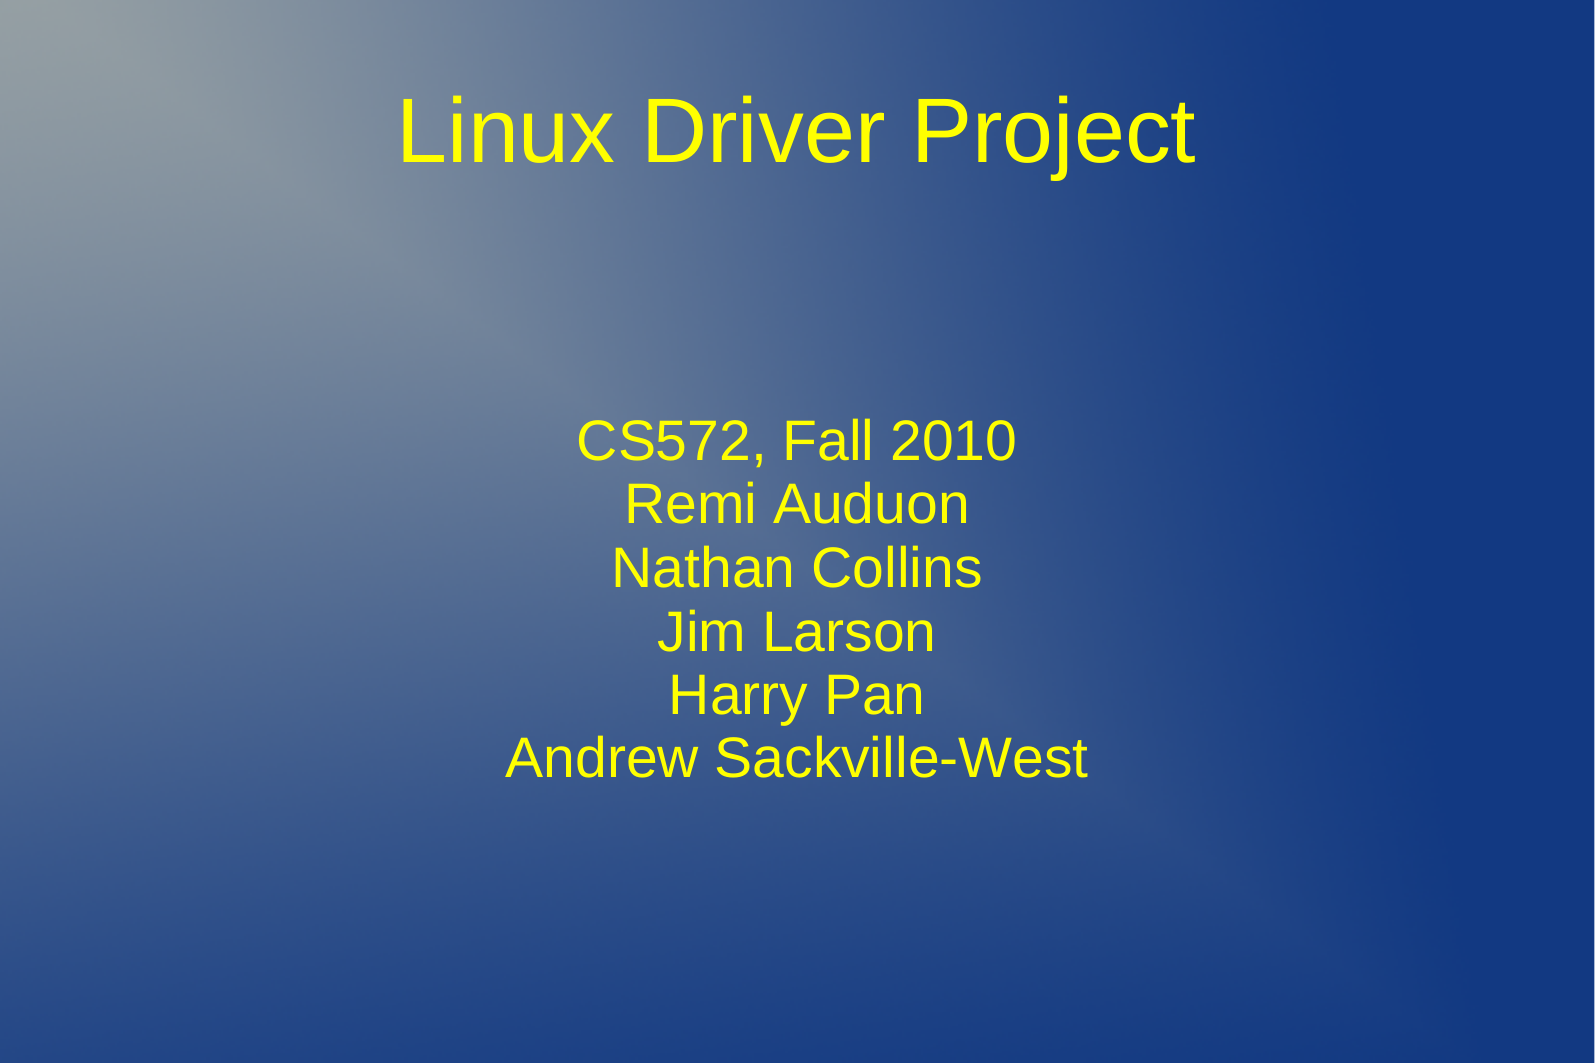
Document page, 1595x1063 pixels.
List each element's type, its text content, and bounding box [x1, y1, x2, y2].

subtitle CS572, Fall 2010 Remi Auduon Nathan Collins Jim Larson Harry Pan Andrew Sackville-West [79, 248, 1515, 951]
picture [0, 0, 1595, 1063]
title Linux Driver Project [79, 42, 1515, 220]
